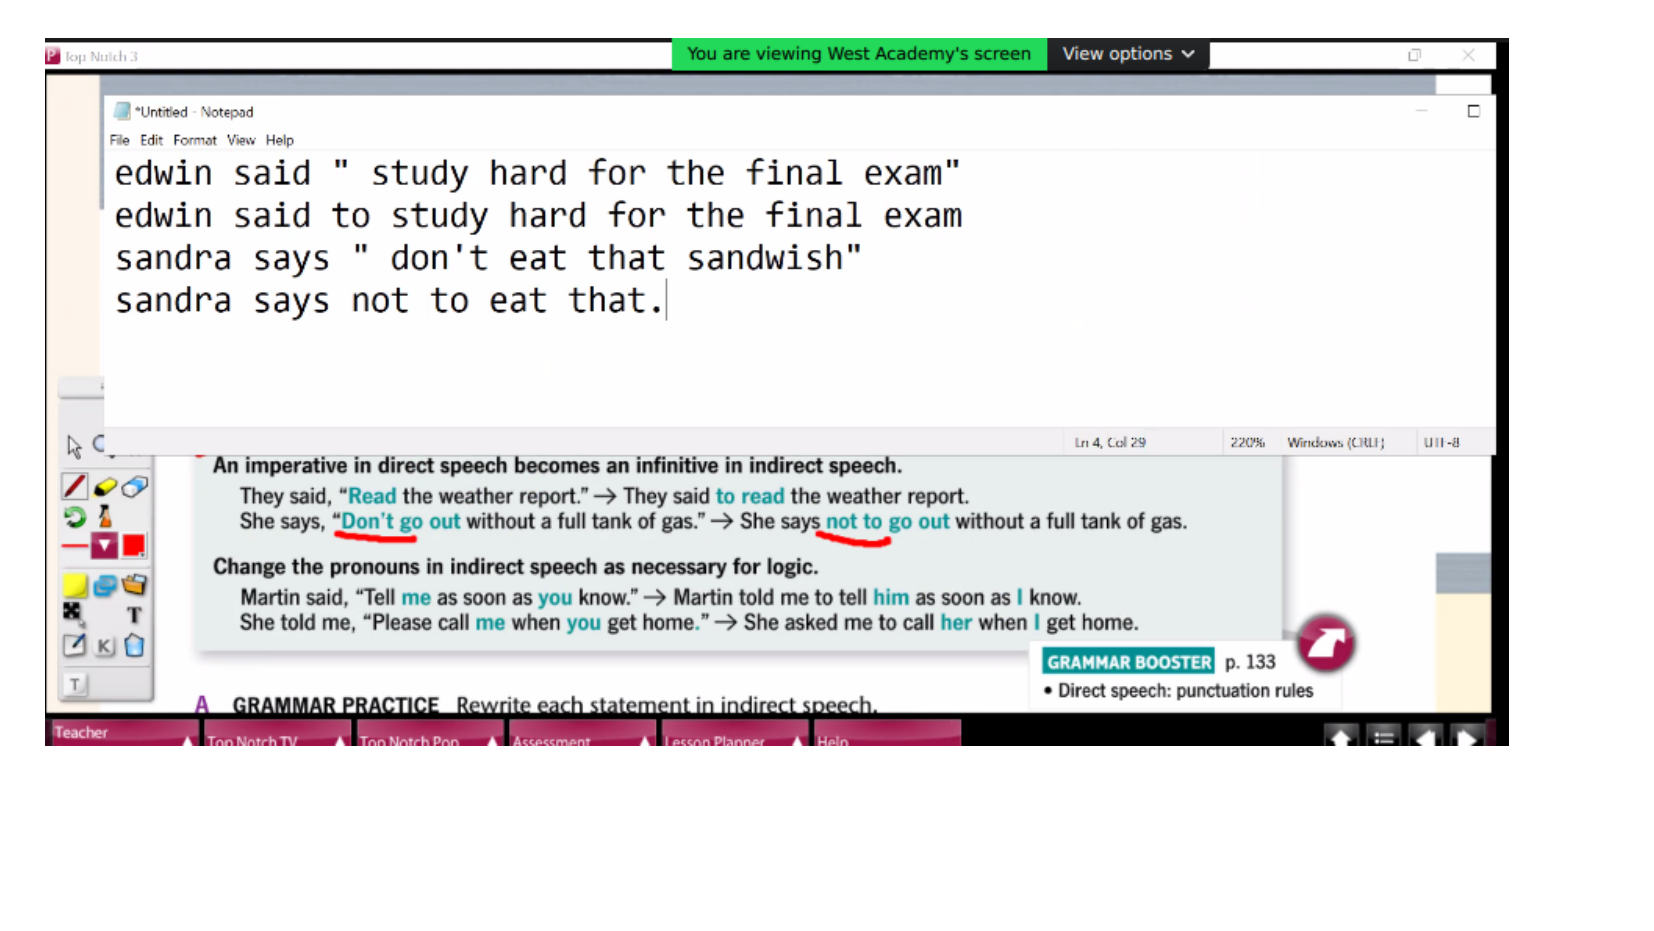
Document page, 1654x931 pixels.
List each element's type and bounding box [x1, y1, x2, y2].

picture [45, 38, 1509, 746]
